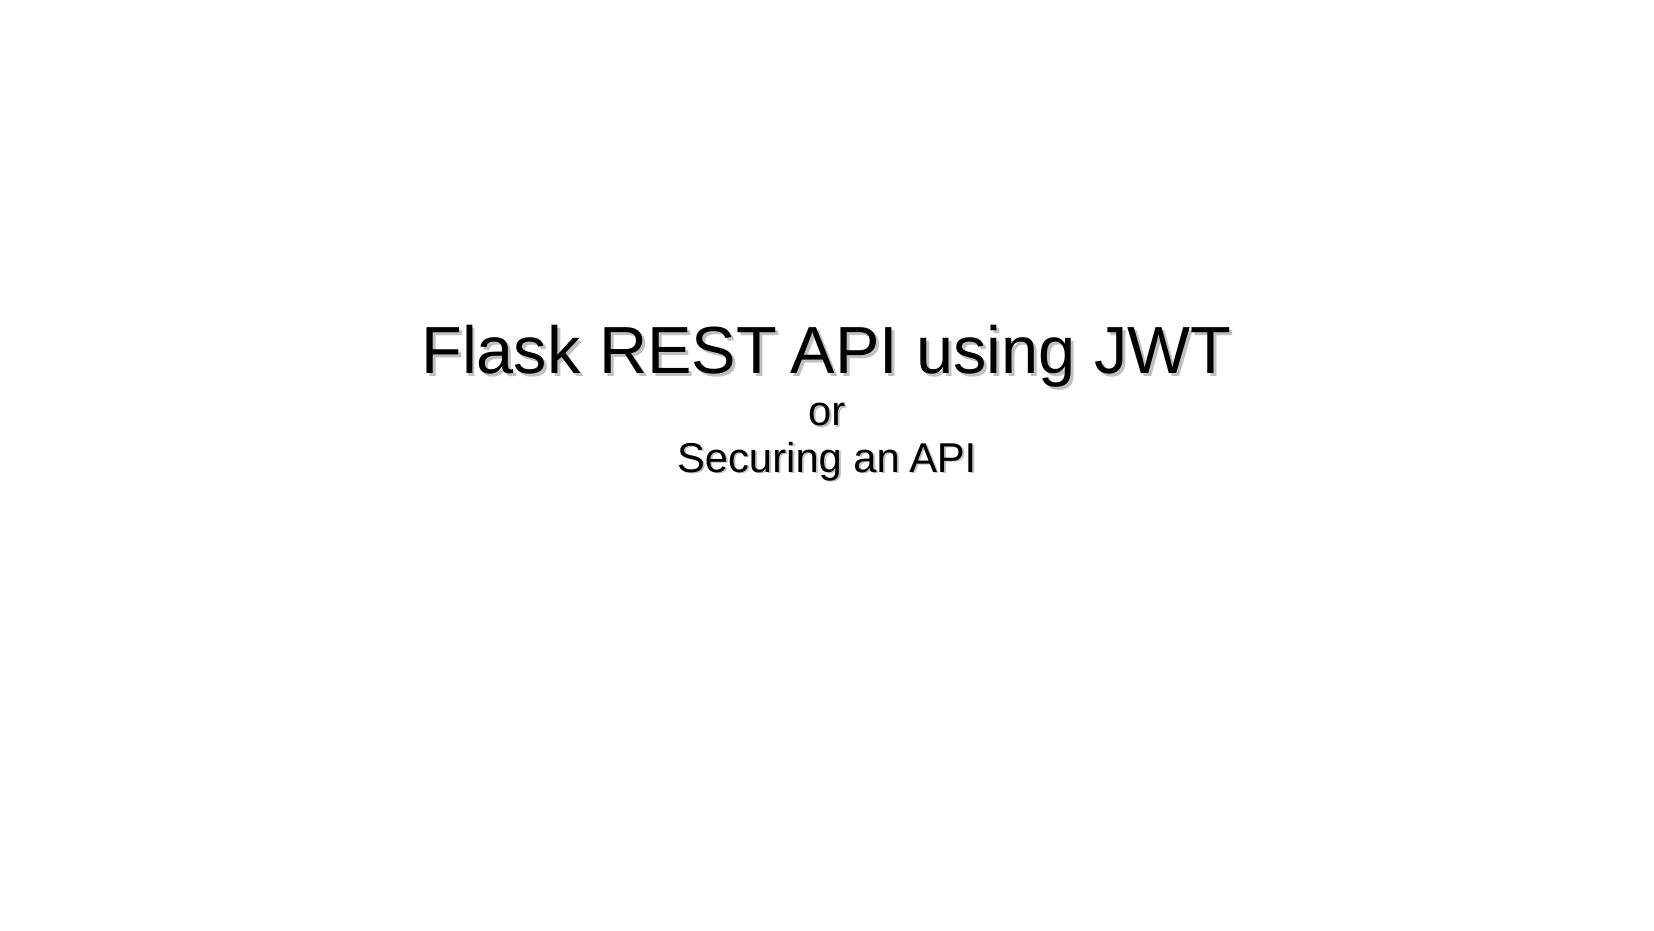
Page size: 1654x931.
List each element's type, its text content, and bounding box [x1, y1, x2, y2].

subtitle Flask REST API using JWT or Securing an API [82, 37, 1571, 757]
